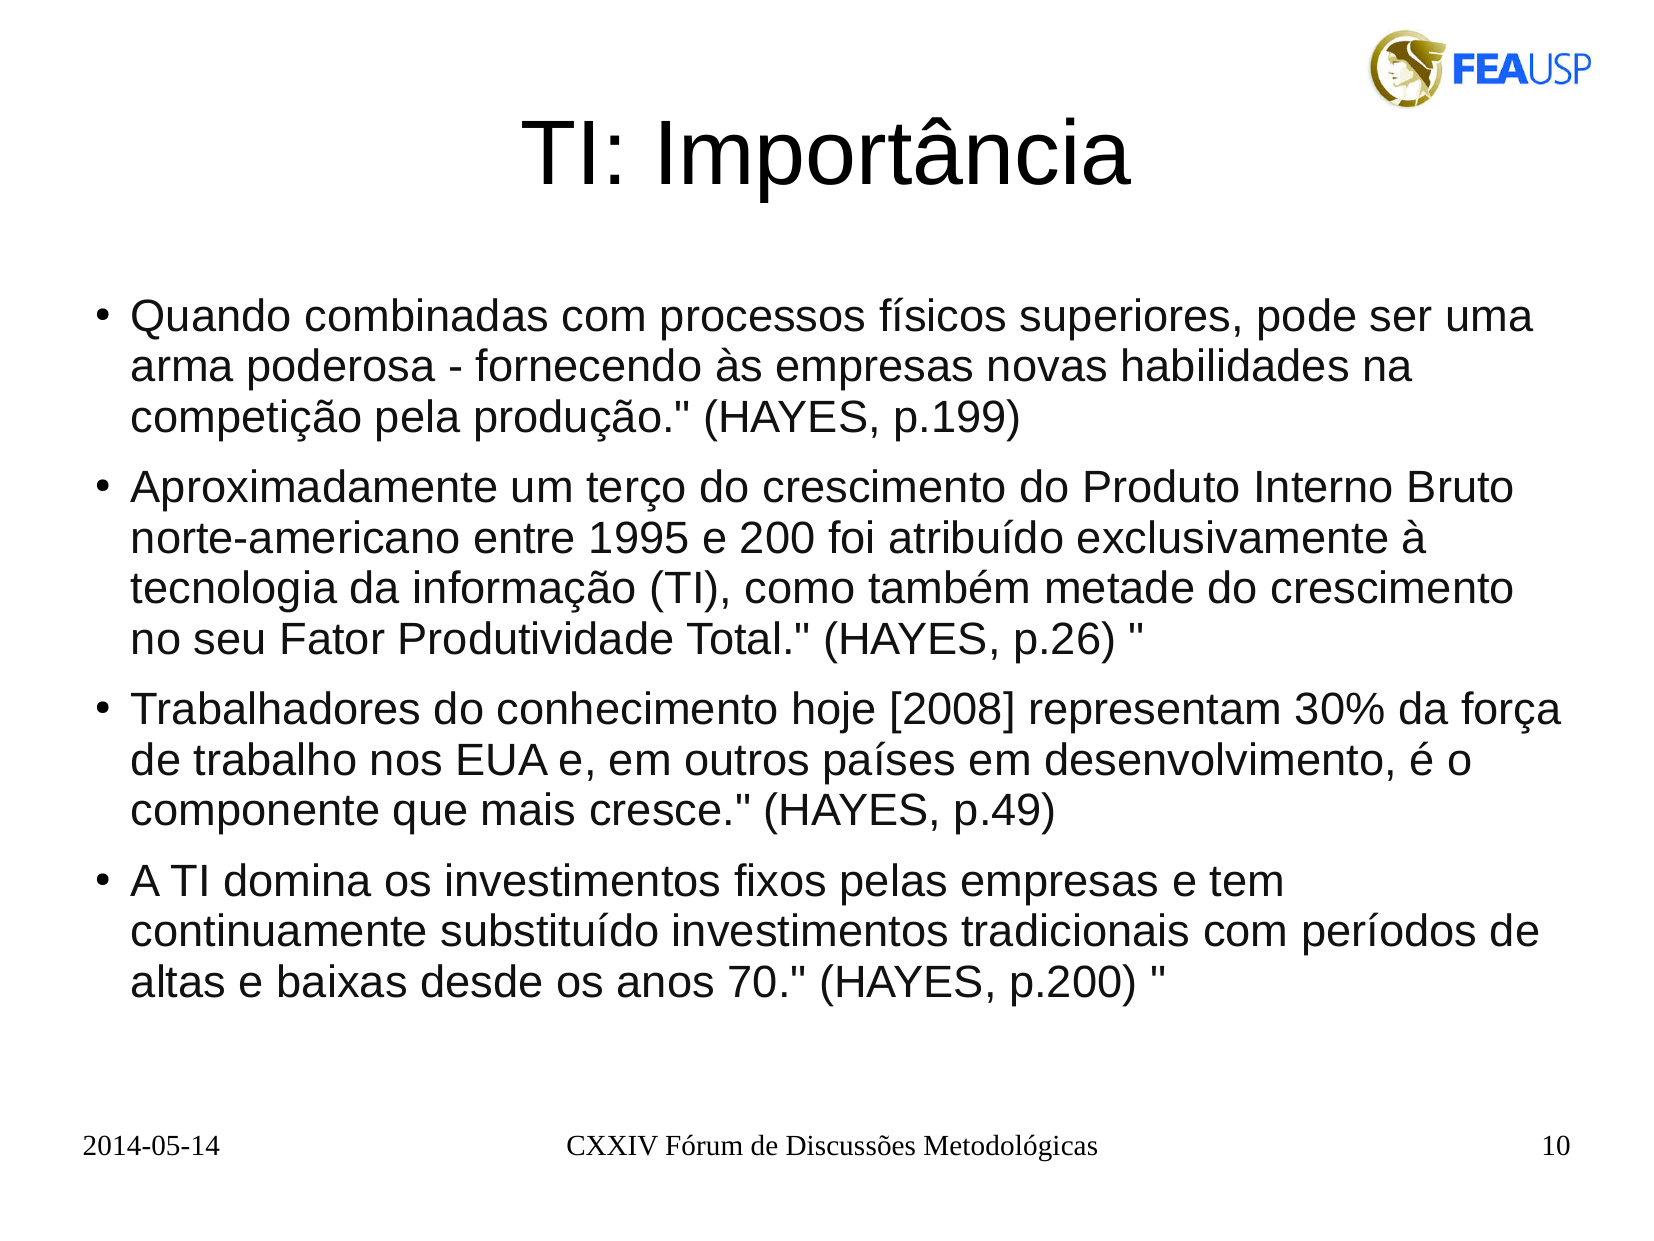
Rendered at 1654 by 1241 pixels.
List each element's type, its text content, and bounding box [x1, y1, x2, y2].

picture [1366, 29, 1591, 110]
list Quando combinadas com processos físicos superiores, pode ser uma arma poderosa - fornecendo às empresas novas habilidades na competição pela produção." (HAYES, p.199) Aproximadamente um terço do crescimento do Produto Interno Bruto norte-americano entre 1995 e 200 foi atribuído exclusivamente à tecnologia da informação (TI), como também metade do crescimento no seu Fator Produtividade Total." (HAYES, p.26) " Trabalhadores do conhecimento hoje [2008] representam 30% da força de trabalho nos EUA e, em outros países em desenvolvimento, é o componente que mais cresce." (HAYES, p.49) A TI domina os investimentos fixos pelas empresas e tem continuamente substituído investimentos tradicionais com períodos de altas e baixas desde os anos 70." (HAYES, p.200) " [82, 290, 1571, 1010]
title TI: Importância [82, 49, 1571, 257]
